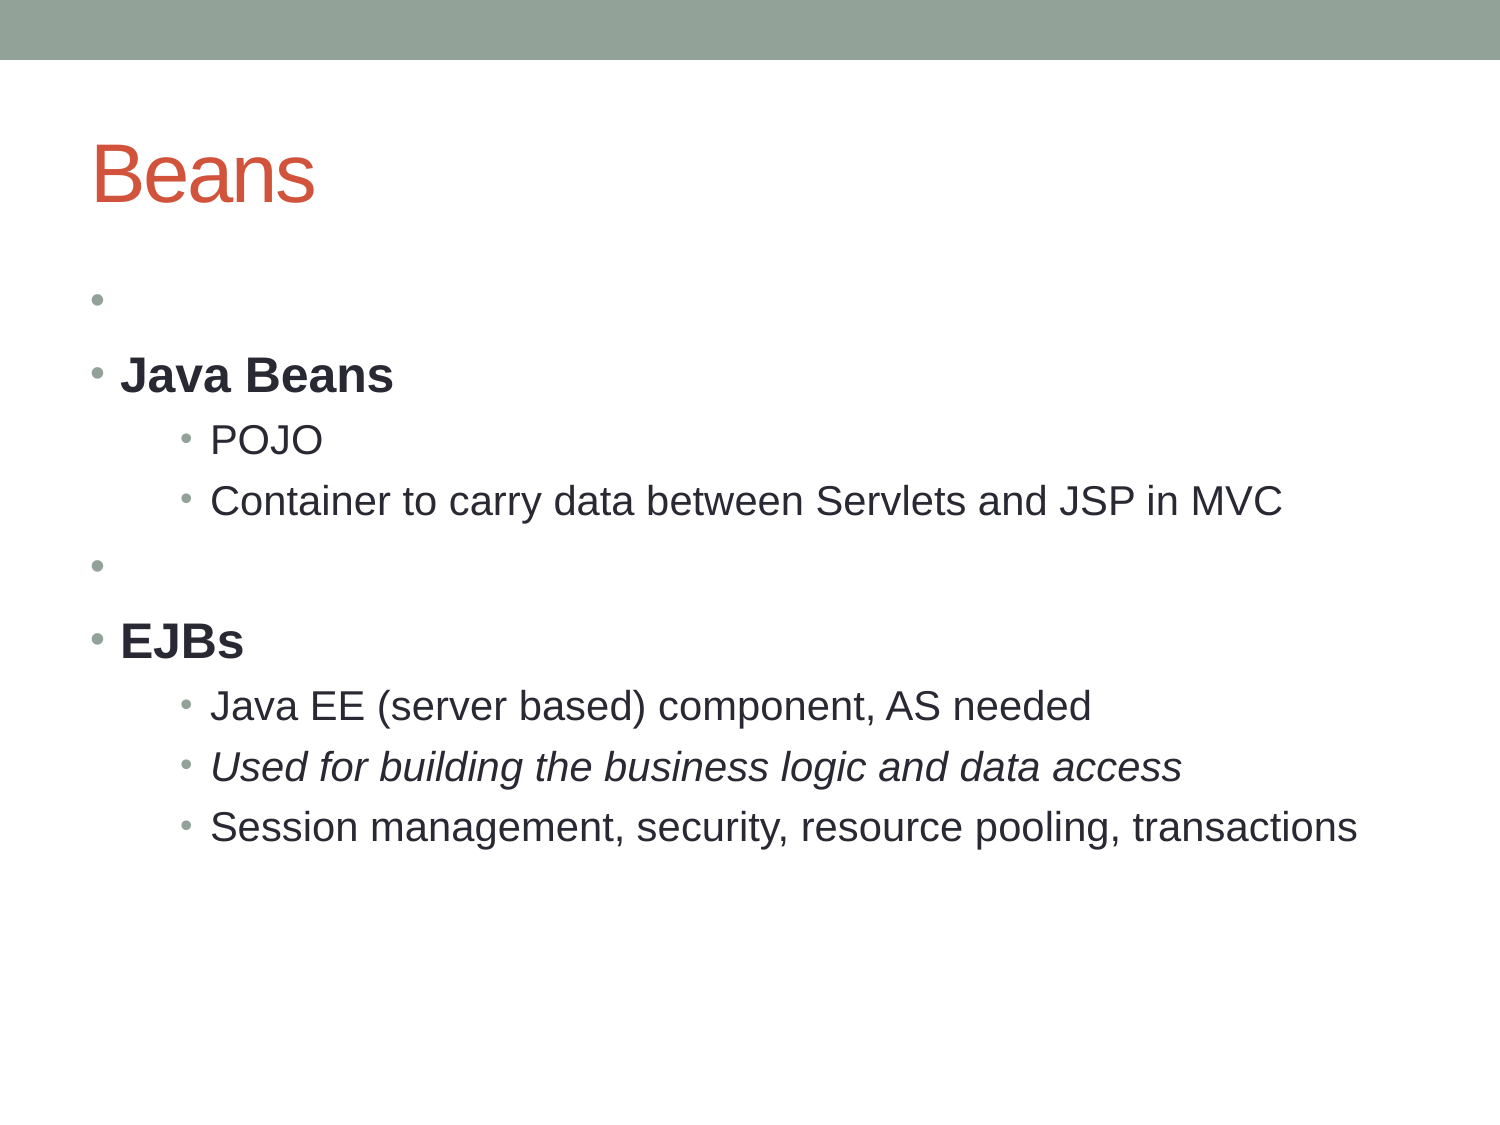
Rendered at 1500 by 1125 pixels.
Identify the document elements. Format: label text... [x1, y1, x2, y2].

title Beans [75, 87, 1426, 251]
list Java Beans POJO Container to carry data between Servlets and JSP in MVC EJBs Java EE (server based) component, AS needed Used for building the business logic and data access Session management, security, resource pooling, transactions [75, 262, 1426, 1063]
